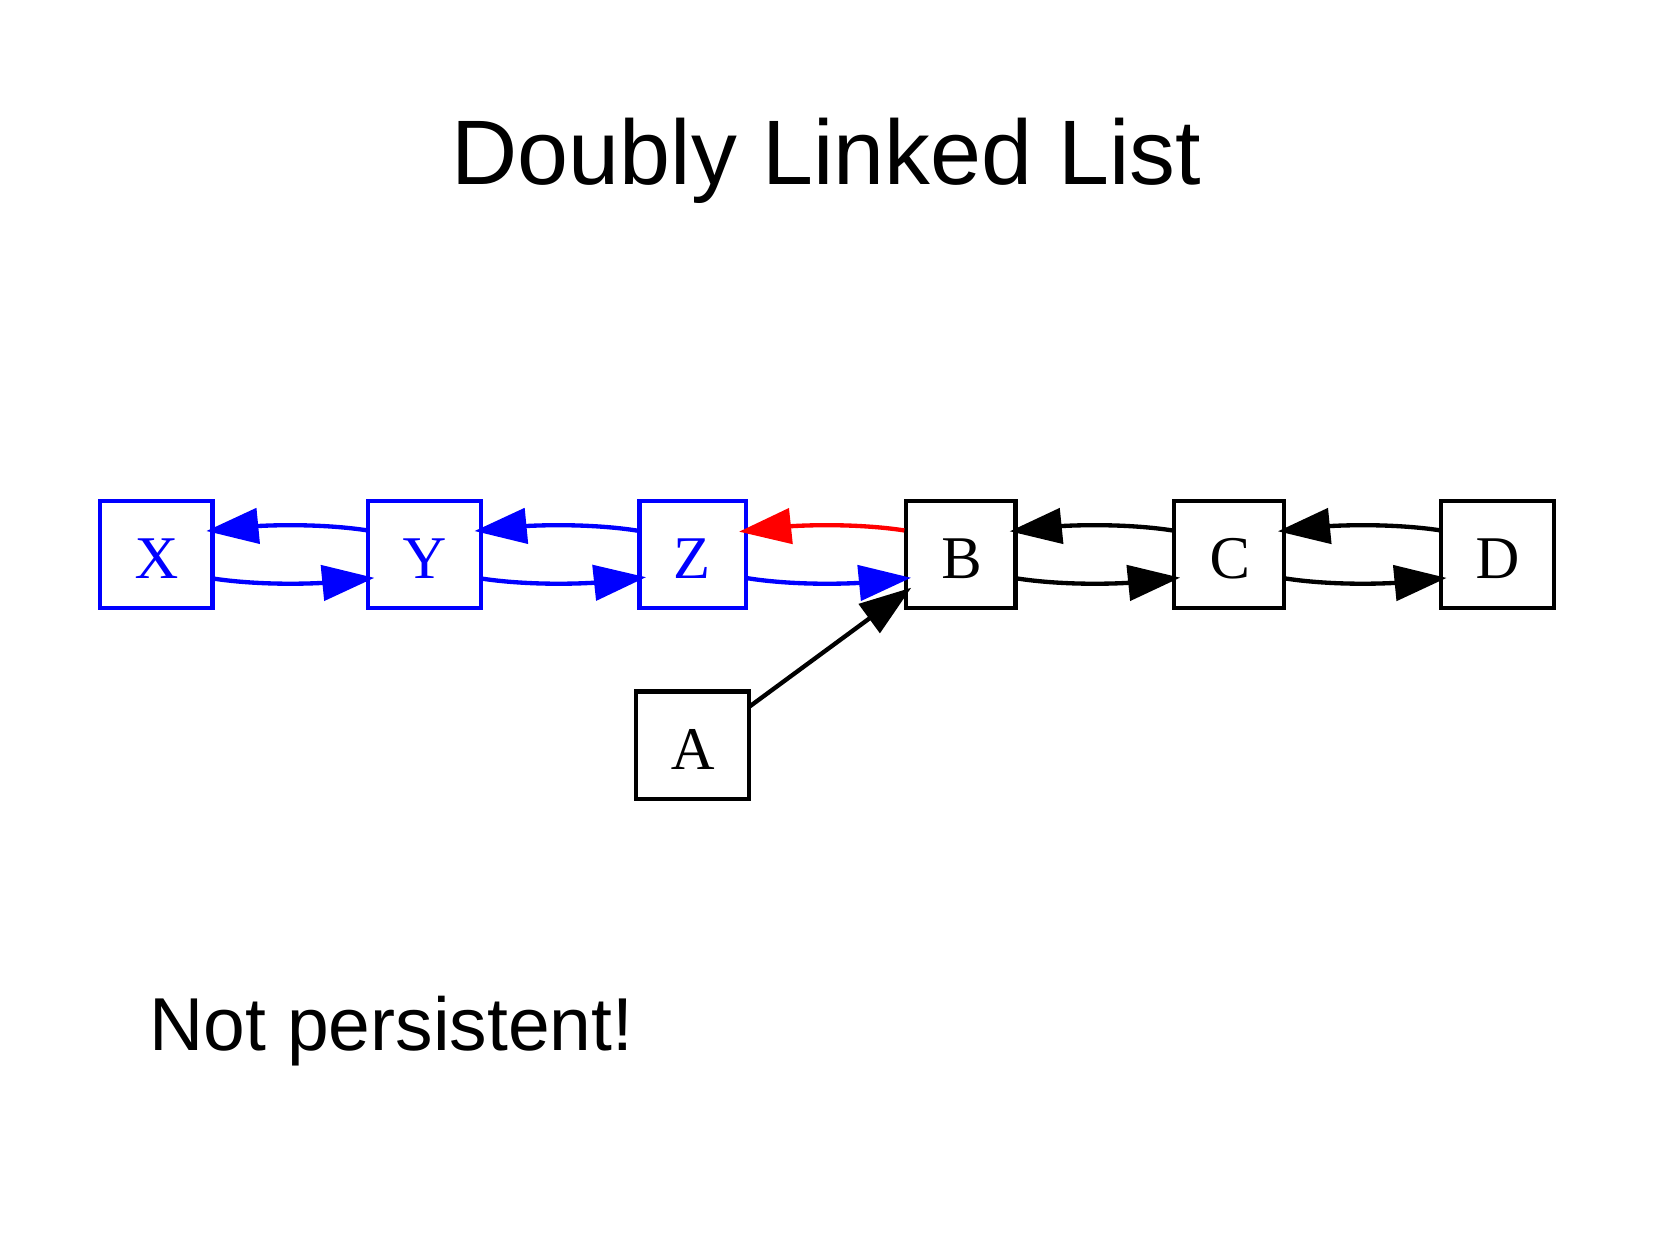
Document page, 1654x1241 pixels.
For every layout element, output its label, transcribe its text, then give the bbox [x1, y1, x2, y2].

picture [82, 485, 1571, 815]
text_box Not persistent! [135, 975, 1531, 1074]
title Doubly Linked List [82, 49, 1571, 257]
